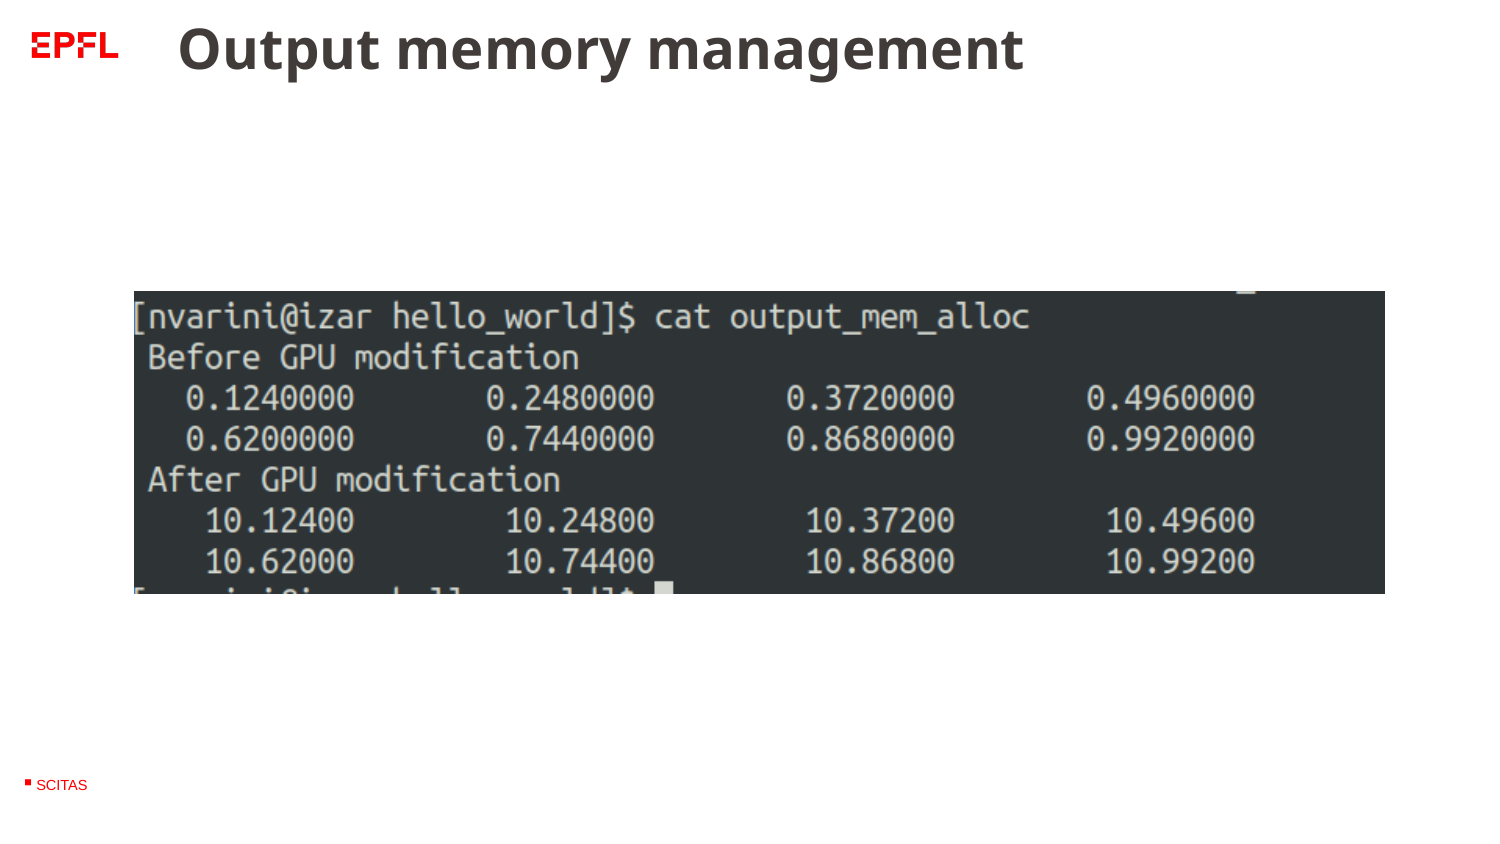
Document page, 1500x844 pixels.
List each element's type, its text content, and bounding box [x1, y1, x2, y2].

picture [21, 21, 129, 69]
picture [134, 291, 1385, 594]
title Output memory management [148, 21, 1424, 198]
